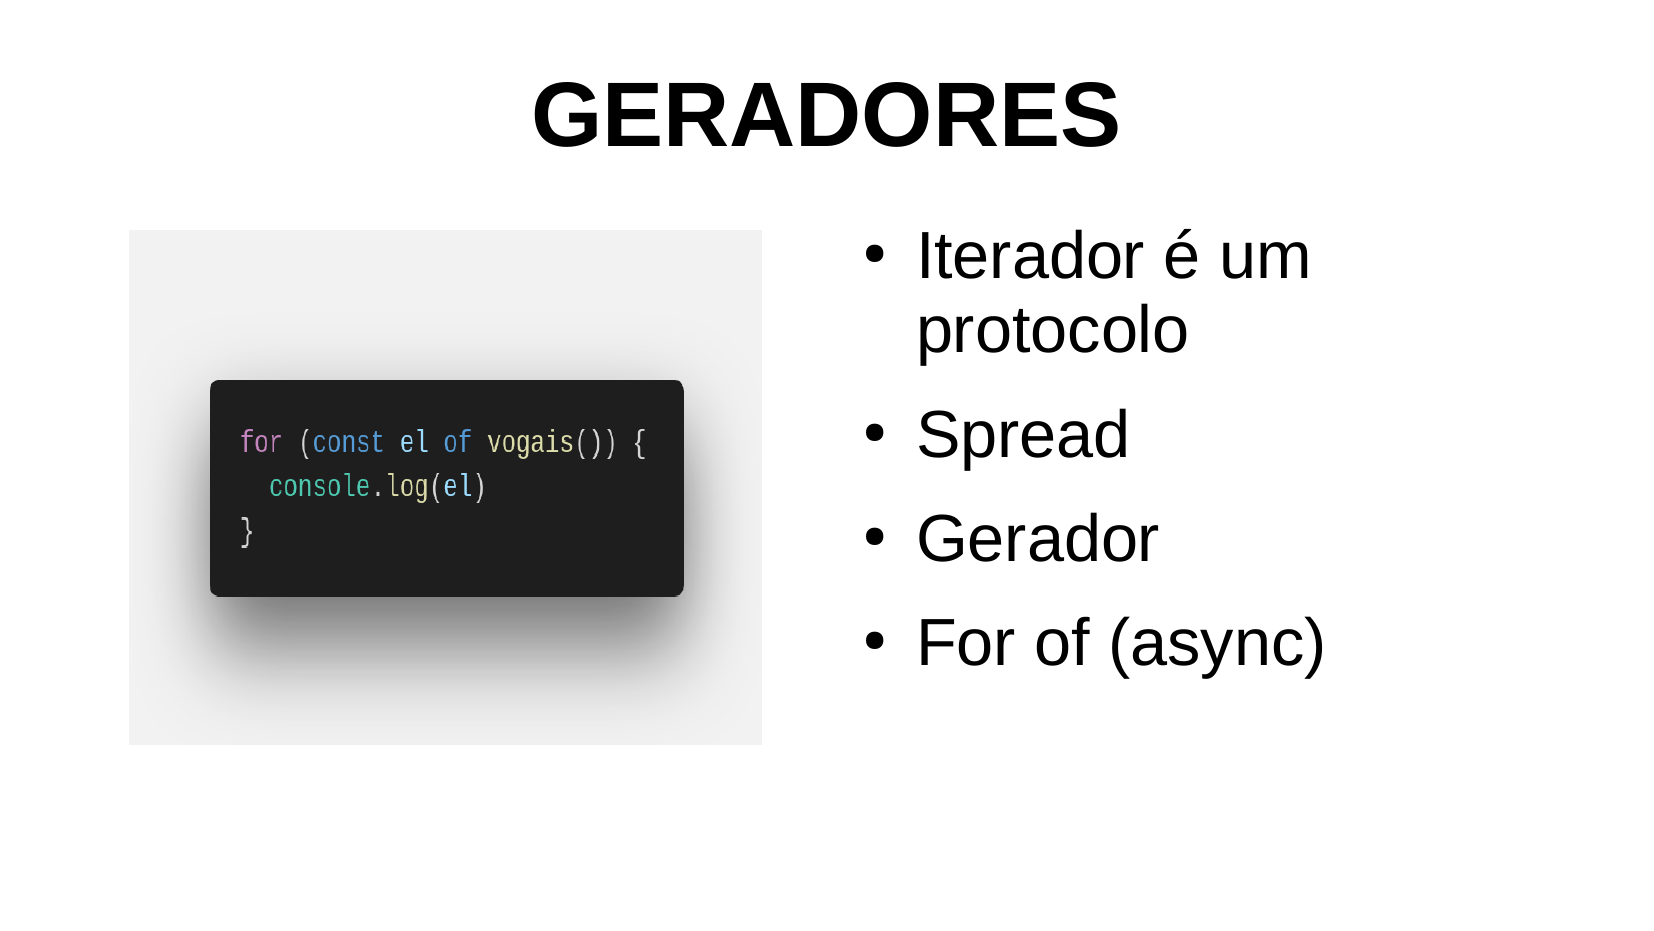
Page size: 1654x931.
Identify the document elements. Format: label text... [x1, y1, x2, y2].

title GERADORES [82, 37, 1571, 193]
list Iterador é um protocolo Spread Gerador For of (async) [845, 217, 1572, 758]
picture [129, 230, 762, 745]
